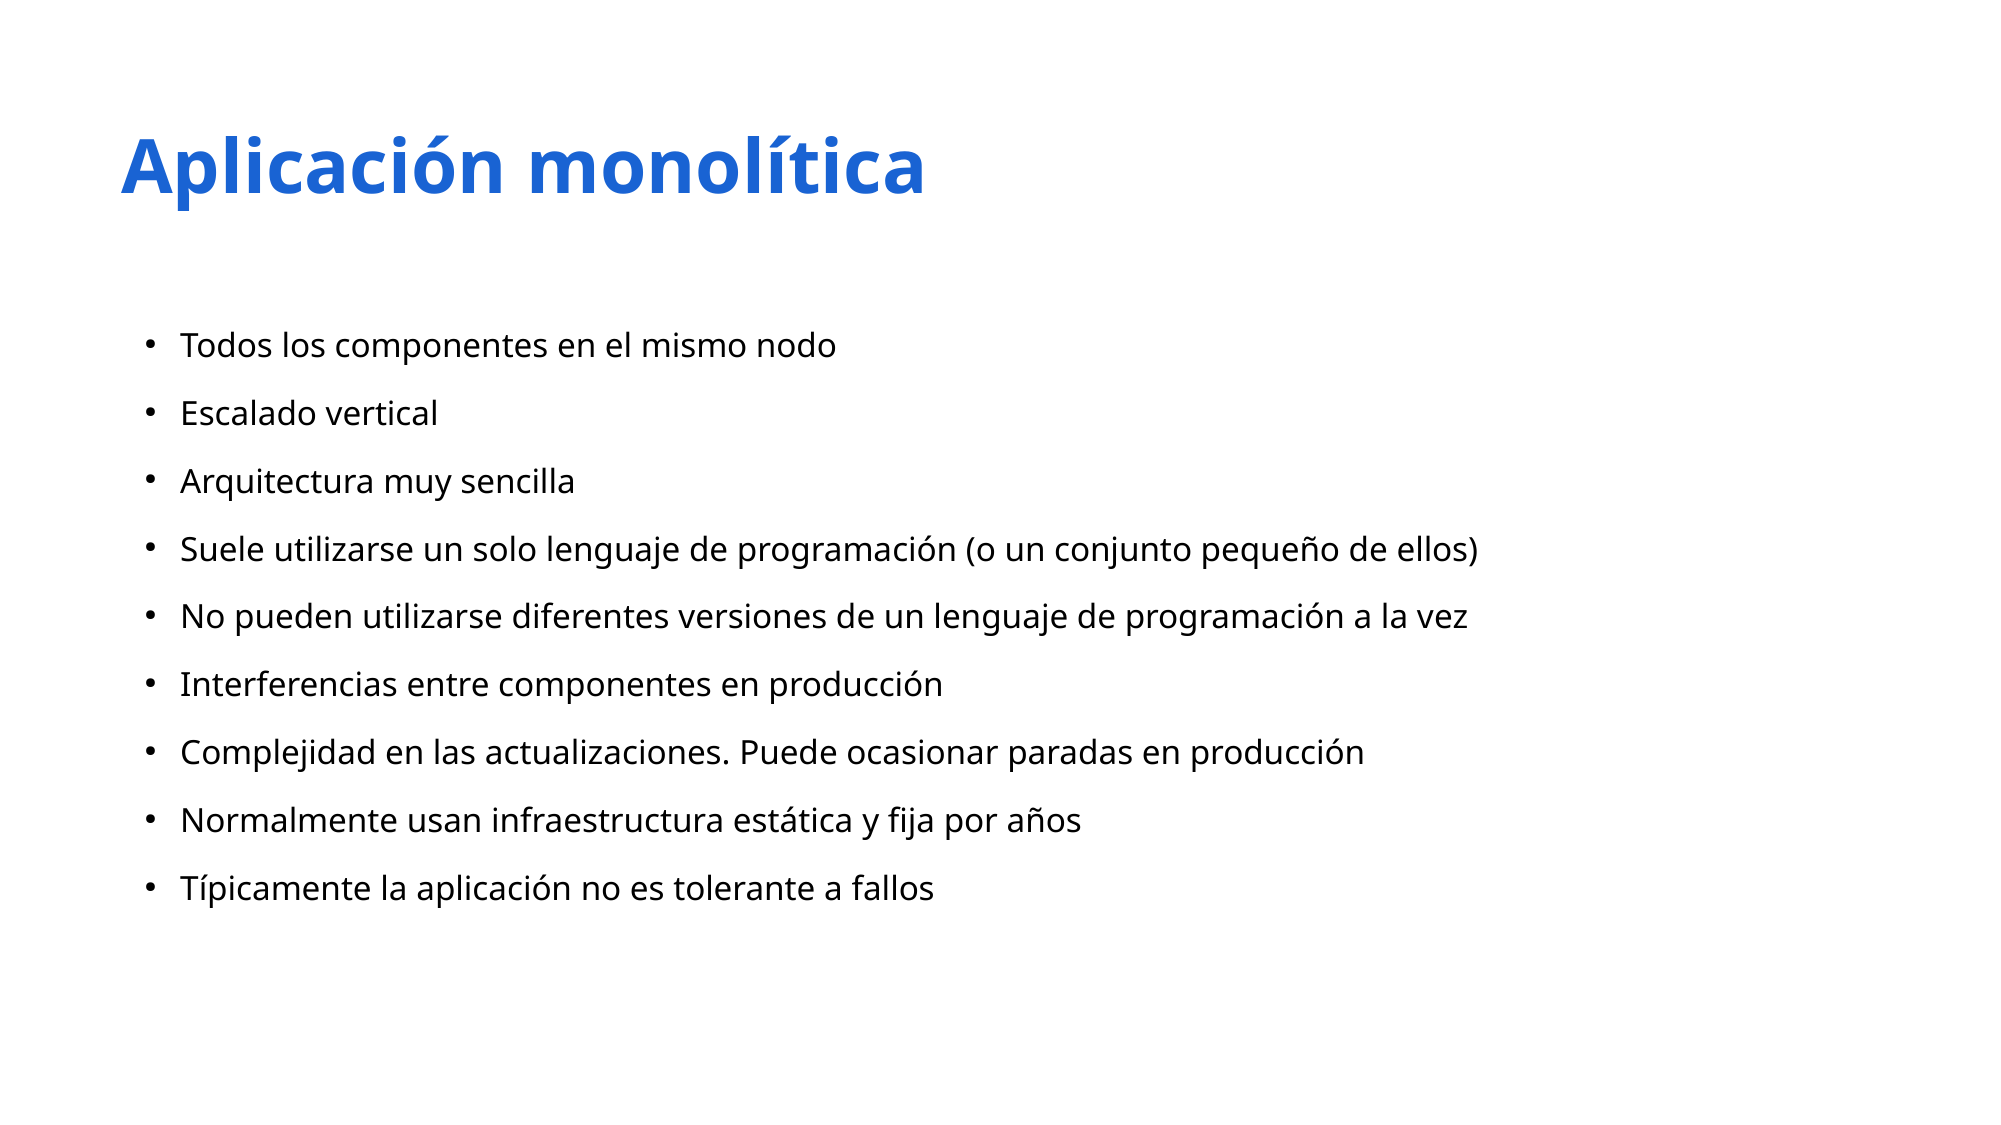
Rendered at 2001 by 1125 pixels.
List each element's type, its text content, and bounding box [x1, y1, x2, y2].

text_box Todos los componentes en el mismo nodo Escalado vertical Arquitectura muy sencilla Suele utilizarse un solo lenguaje de programación (o un conjunto pequeño de ellos) No pueden utilizarse diferentes versiones de un lenguaje de programación a la vez Interferencias entre componentes en producción Complejidad en las actualizaciones. Puede ocasionar paradas en producción Normalmente usan infraestructura estática y fija por años Típicamente la aplicación no es tolerante a fallos [129, 292, 1843, 827]
text_box Aplicación monolítica [106, 106, 1878, 293]
